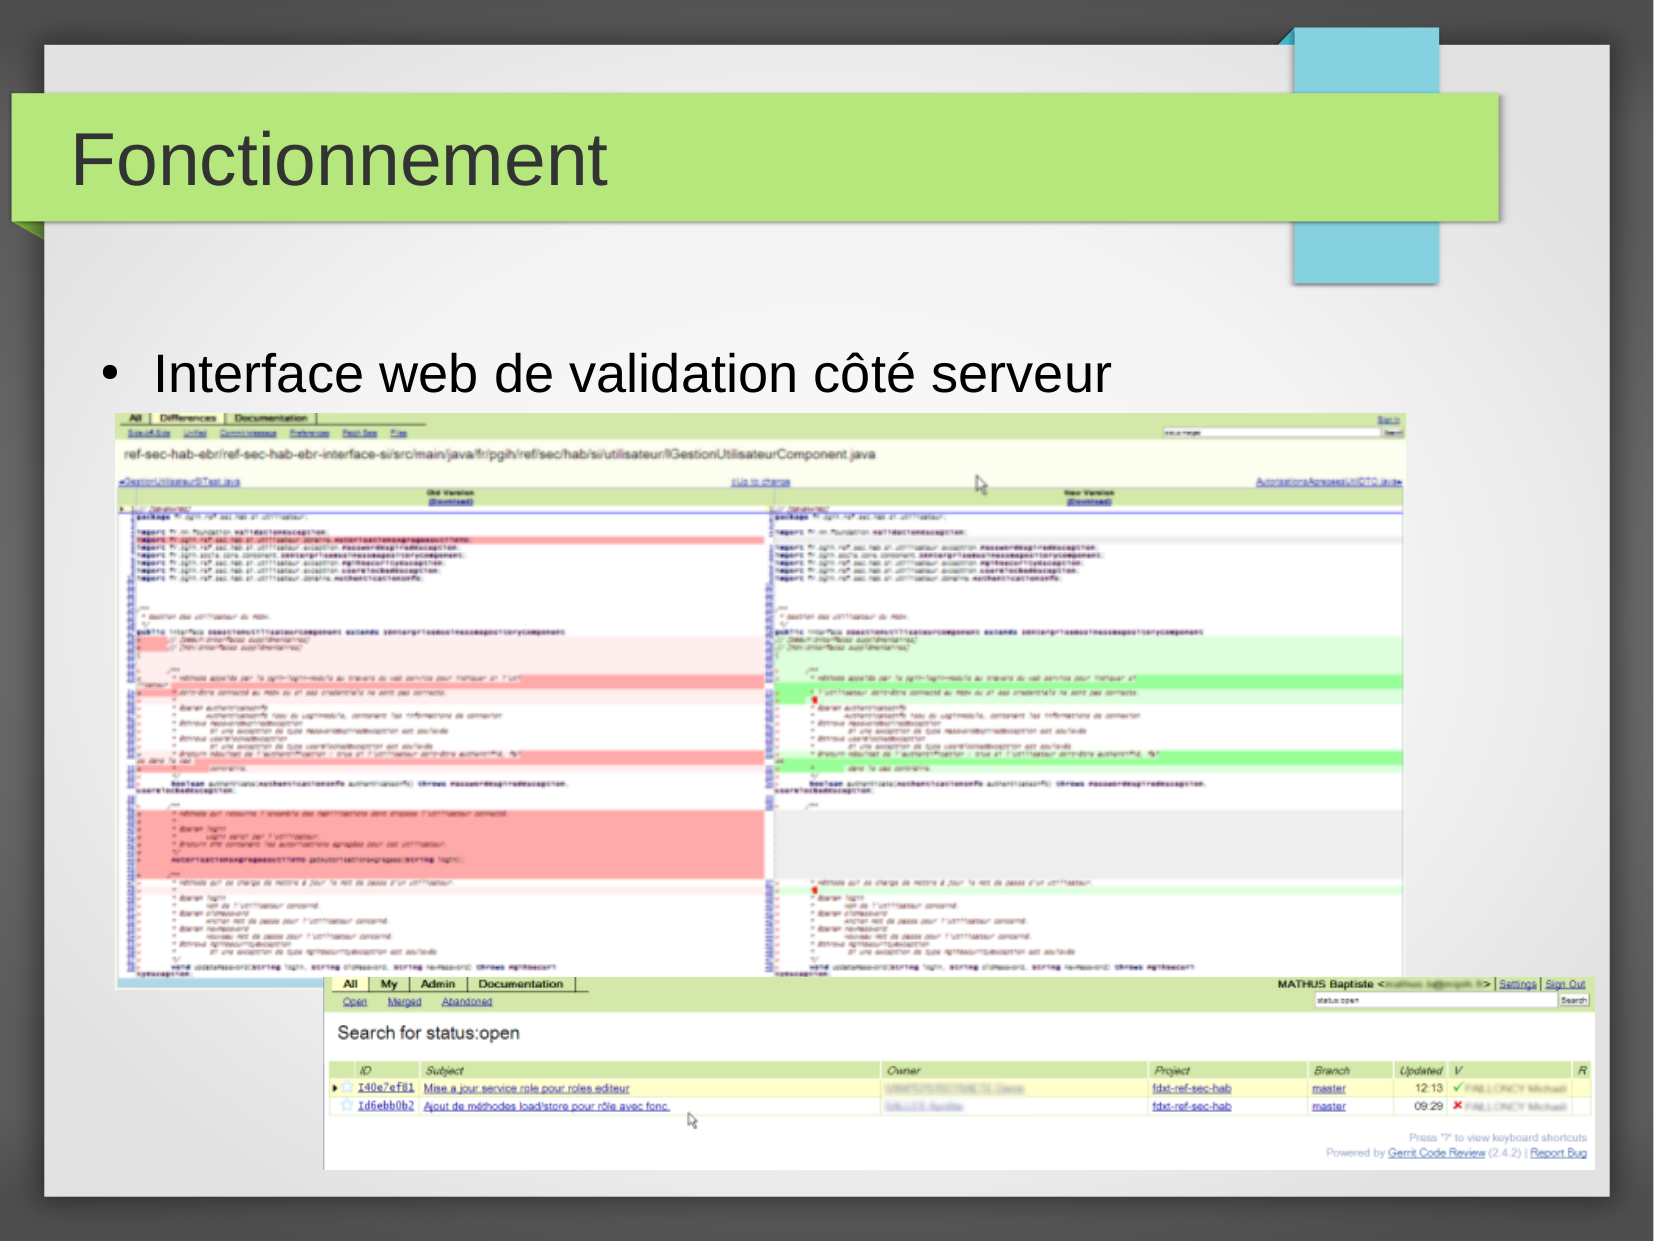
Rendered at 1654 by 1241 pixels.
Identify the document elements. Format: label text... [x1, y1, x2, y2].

title Fonctionnement [70, 106, 1229, 213]
picture [0, 0, 1654, 1241]
list Interface web de validation côté serveur [82, 343, 1538, 1063]
